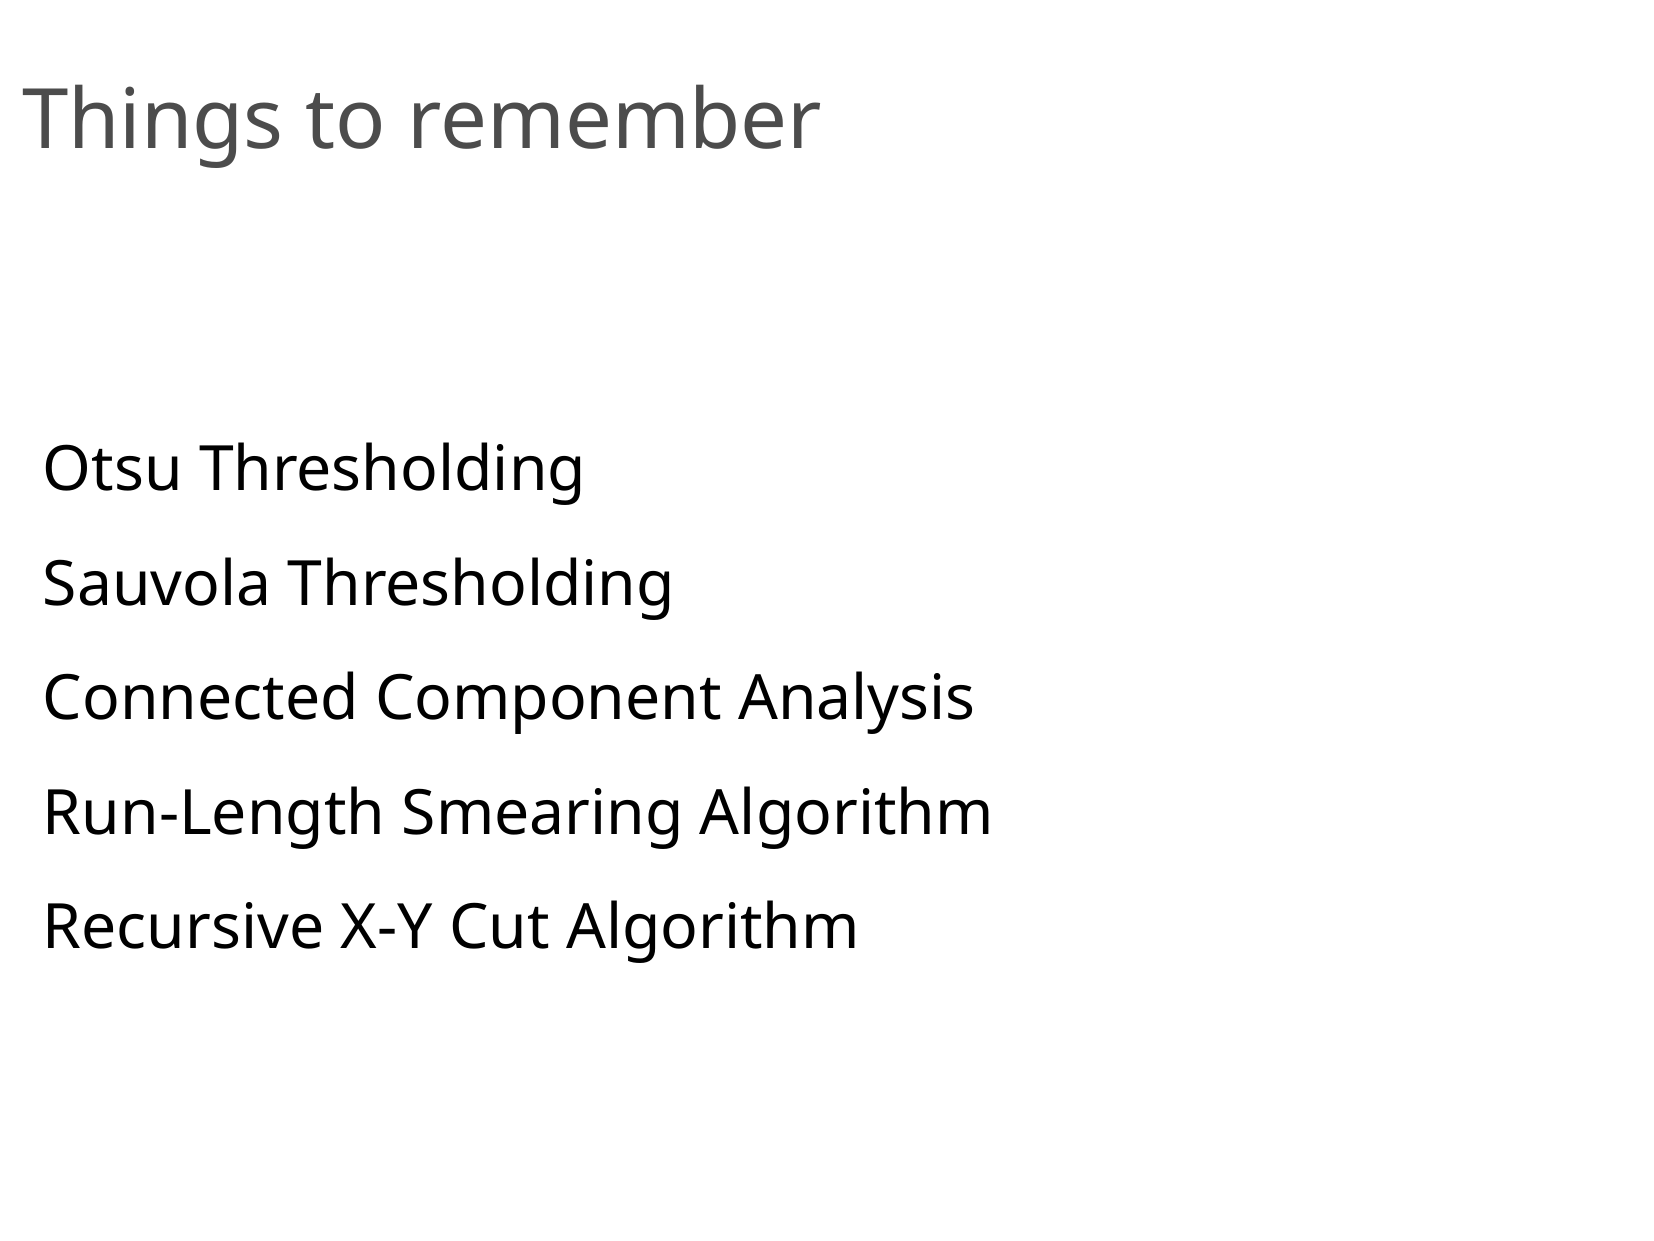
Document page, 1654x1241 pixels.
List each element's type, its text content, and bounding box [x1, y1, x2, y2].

title Things to remember [22, 26, 1654, 205]
list Otsu Thresholding Sauvola Thresholding Connected Component Analysis Run-Length Smearing Algorithm Recursive X-Y Cut Algorithm [25, 233, 1654, 1158]
